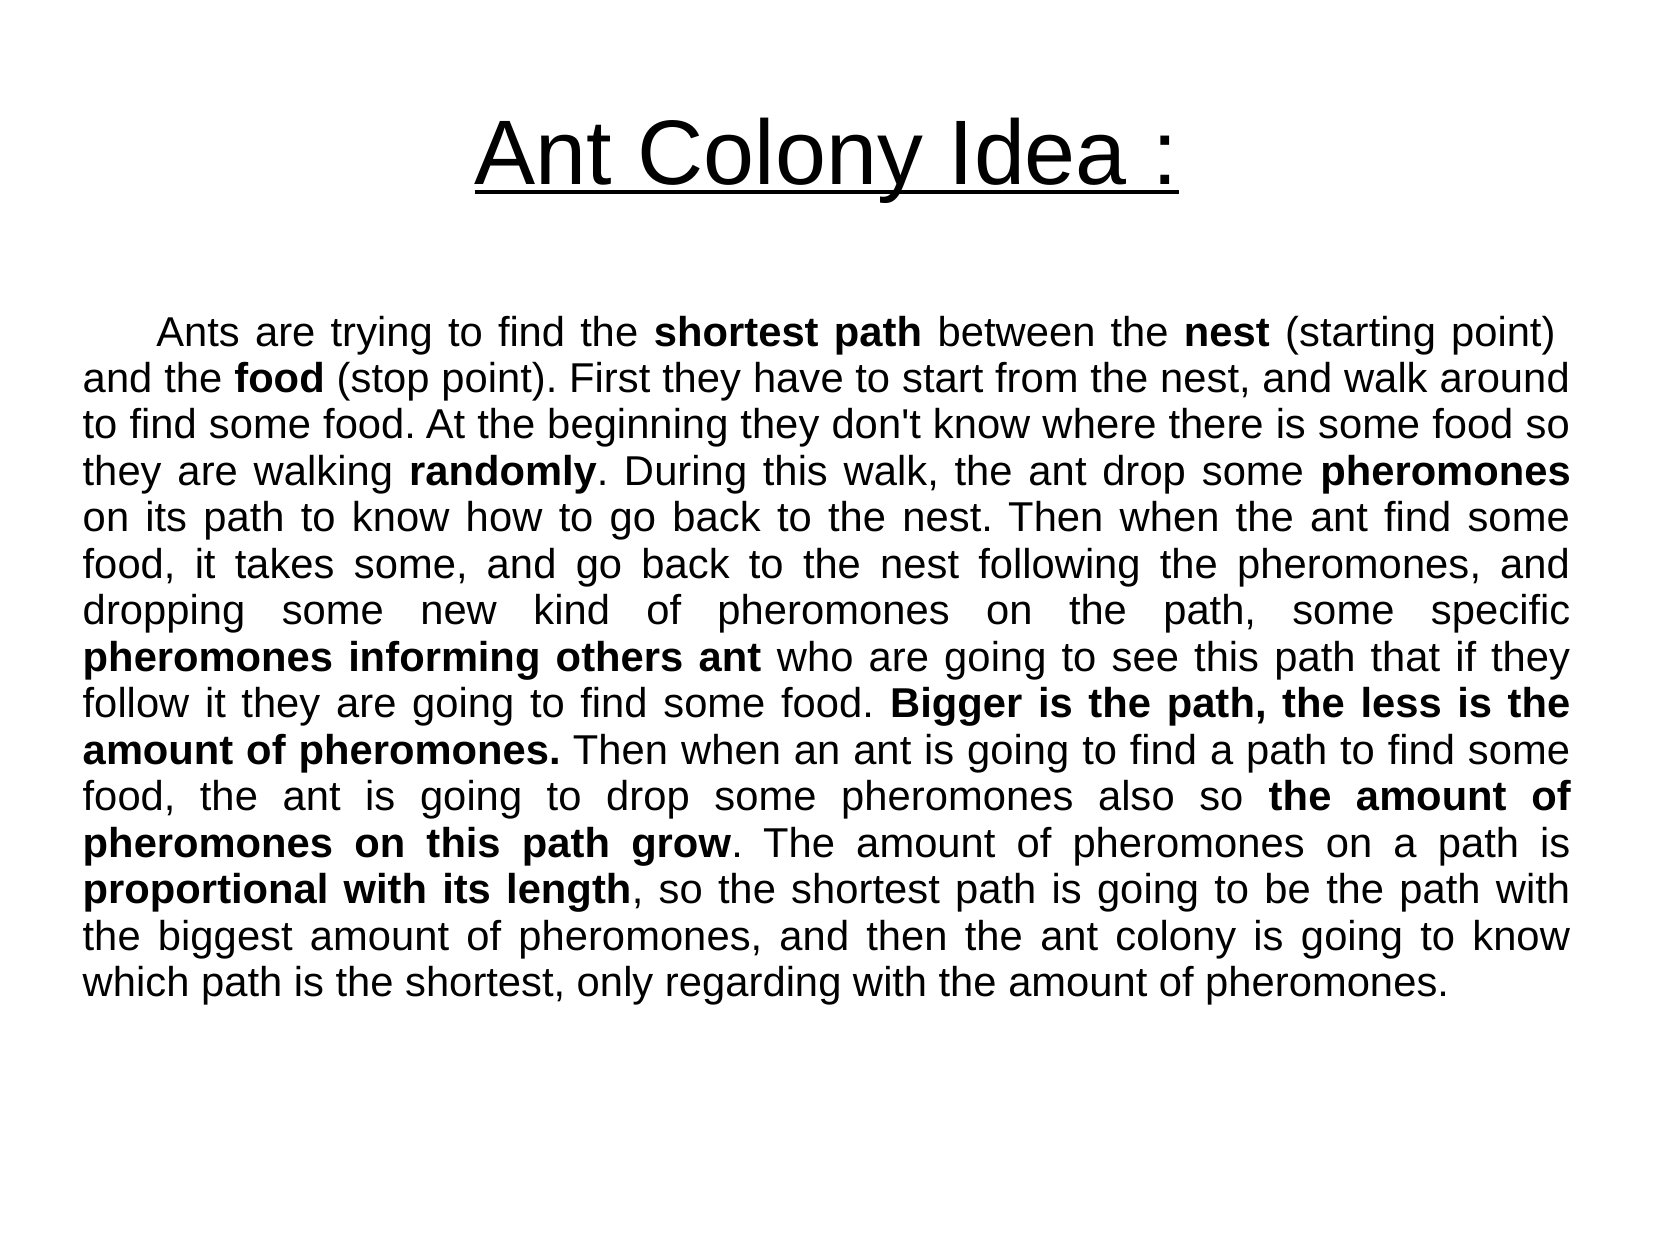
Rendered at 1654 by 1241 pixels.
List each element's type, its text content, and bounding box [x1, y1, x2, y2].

title Ant Colony Idea : [82, 49, 1571, 257]
list Ants are trying to find the shortest path between the nest (starting point) and the food (stop point). First they have to start from the nest, and walk around to find some food. At the beginning they don't know where there is some food so they are walking randomly. During this walk, the ant drop some pheromones on its path to know how to go back to the nest. Then when the ant find some food, it takes some, and go back to the nest following the pheromones, and dropping some new kind of pheromones on the path, some specific pheromones informing others ant who are going to see this path that if they follow it they are going to find some food. Bigger is the path, the less is the amount of pheromones. Then when an ant is going to find a path to find some food, the ant is going to drop some pheromones also so the amount of pheromones on this path grow. The amount of pheromones on a path is proportional with its length, so the shortest path is going to be the path with the biggest amount of pheromones, and then the ant colony is going to know which path is the shortest, only regarding with the amount of pheromones. [82, 308, 1571, 1028]
